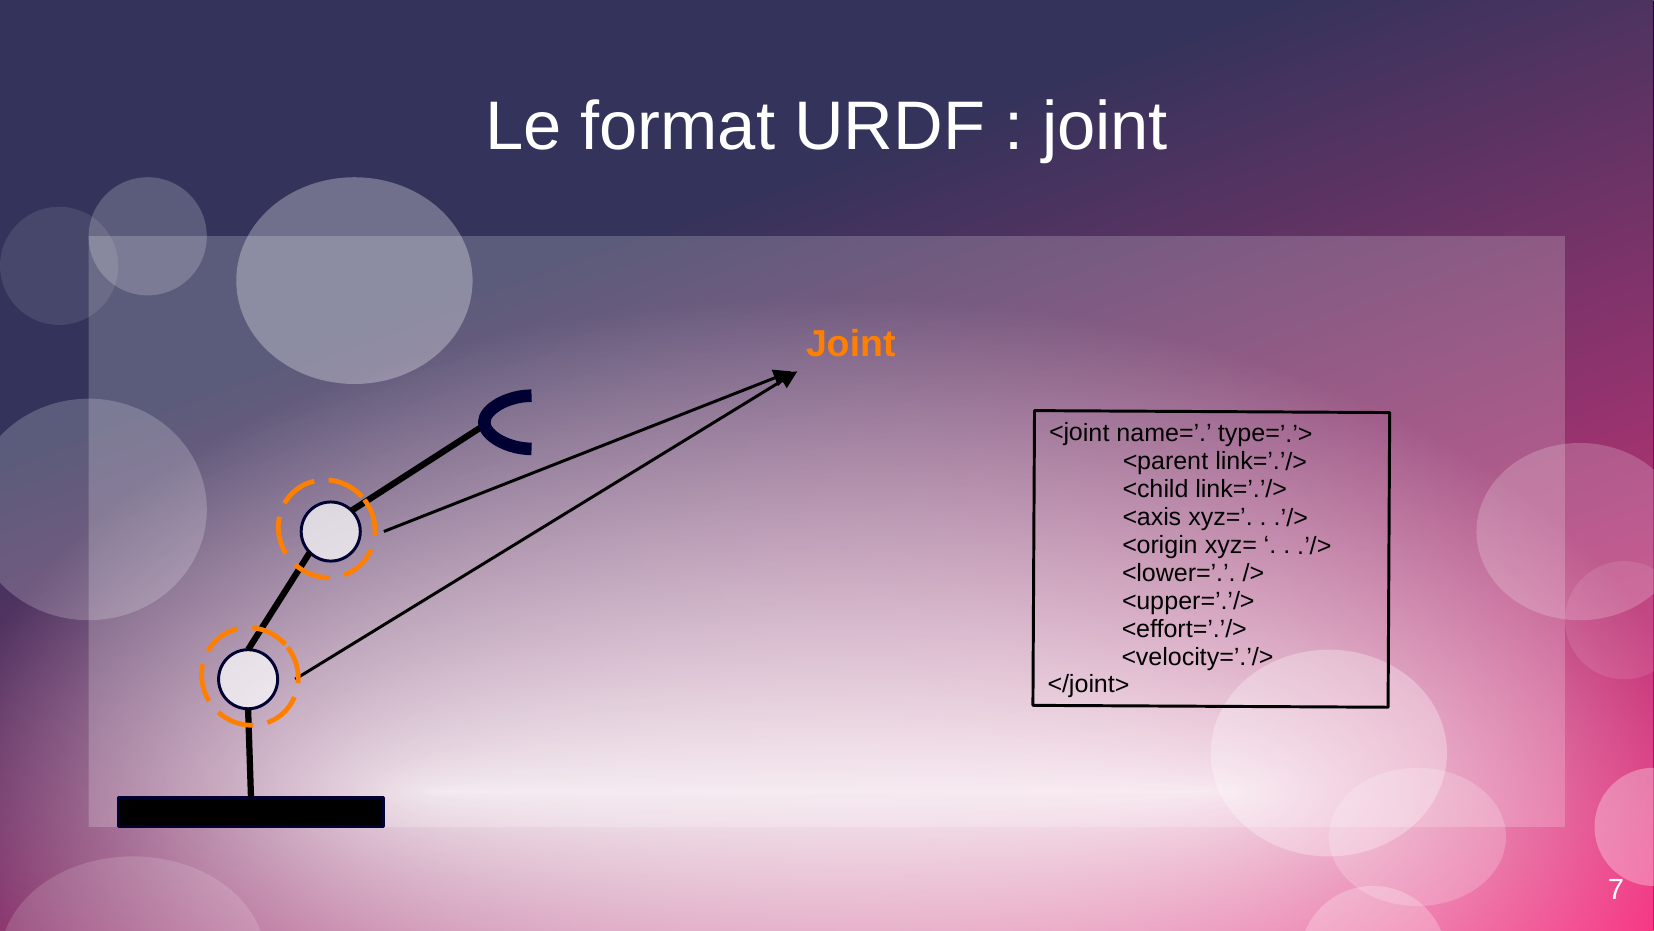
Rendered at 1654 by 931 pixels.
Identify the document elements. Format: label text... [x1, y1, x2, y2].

text_box [218, 649, 278, 709]
text_box [118, 797, 384, 827]
text_box <joint name=’.’ type=’.’> <parent link=’.’/> <child link=’.’/> <axis xyz=’. . .’/> <origin xyz= ‘. . .’/> <lower=’.’. /> <upper=’.’/> <effort=’.’/> <velocity=’.’/> </joint> [1032, 410, 1390, 708]
text_box [301, 501, 361, 562]
list [88, 236, 1565, 827]
title Le format URDF : joint [88, 44, 1565, 207]
text_box Joint [791, 314, 916, 372]
